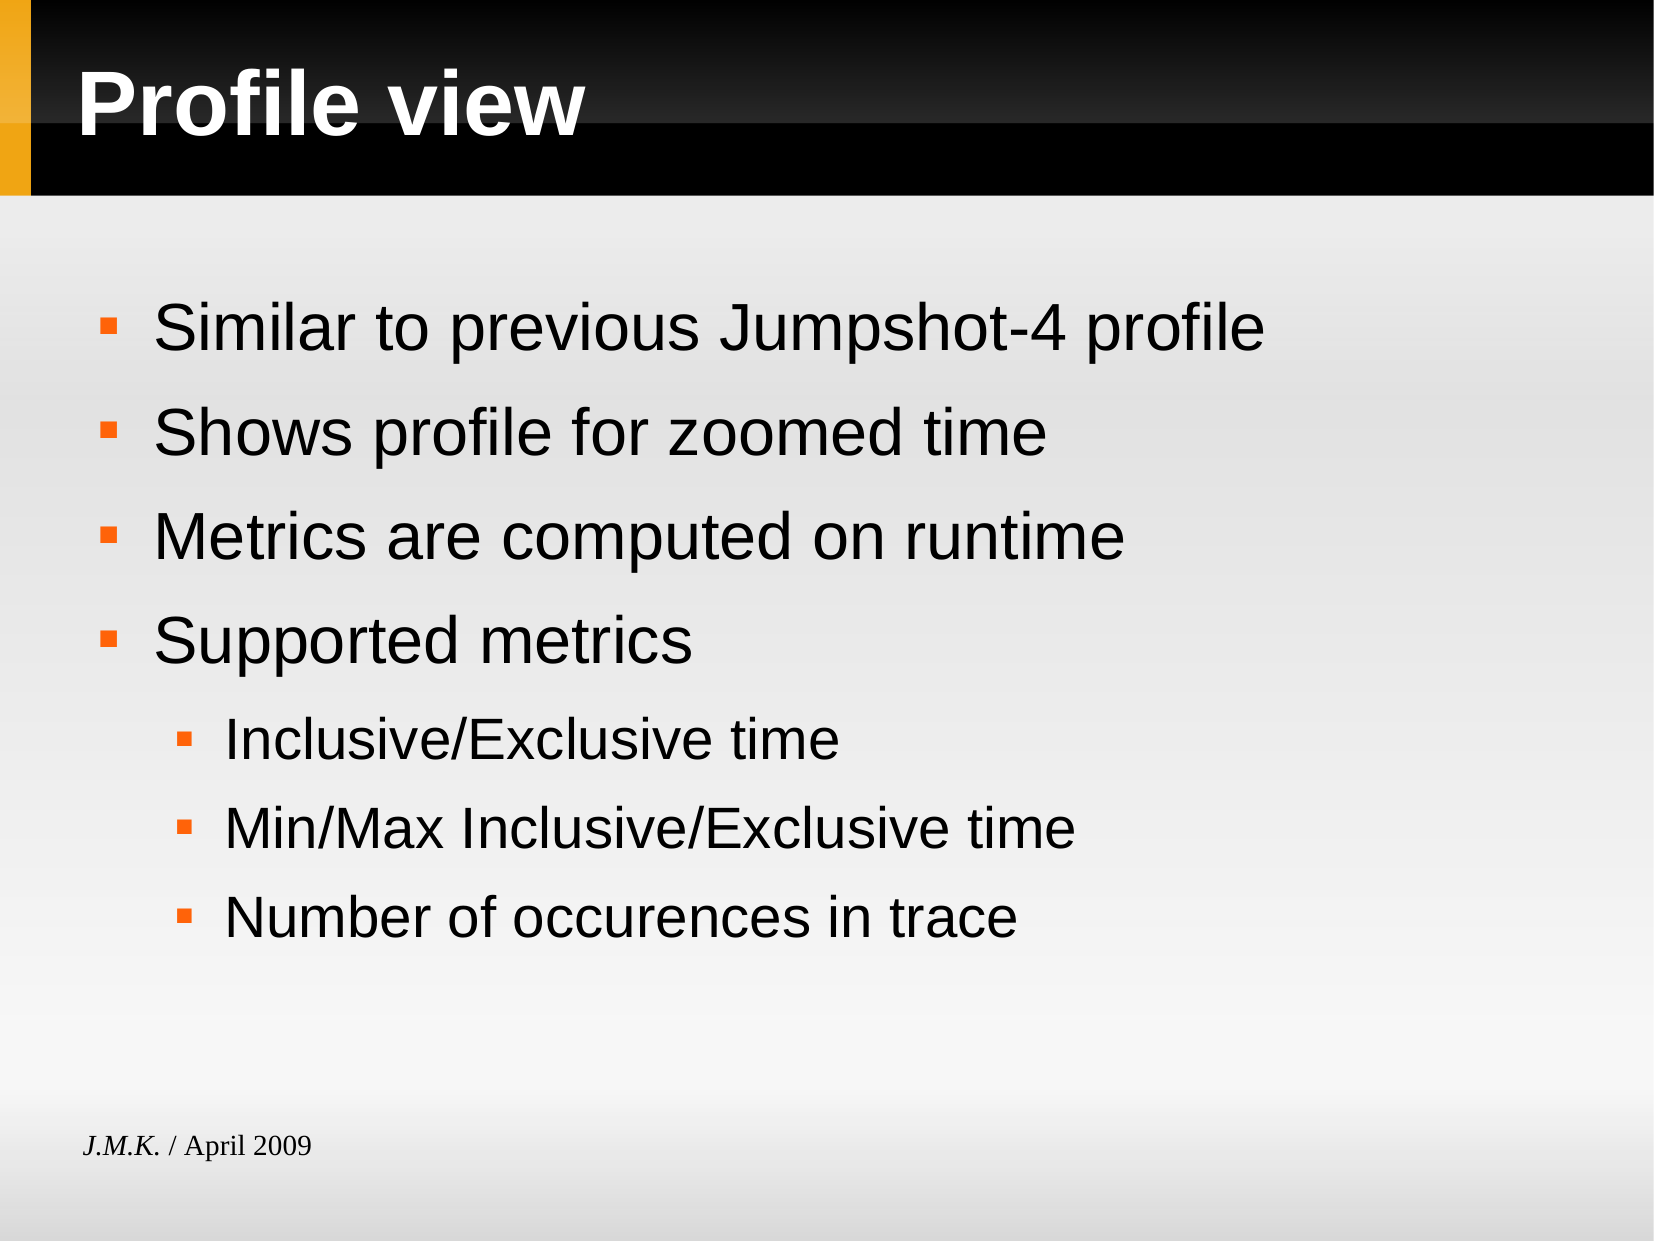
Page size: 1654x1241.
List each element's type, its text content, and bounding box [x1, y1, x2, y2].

picture [0, 0, 1654, 1241]
title Profile view [76, 7, 1565, 200]
list Similar to previous Jumpshot-4 profile Shows profile for zoomed time Metrics are computed on runtime Supported metrics Inclusive/Exclusive time Min/Max Inclusive/Exclusive time Number of occurences in trace [82, 290, 1571, 1094]
